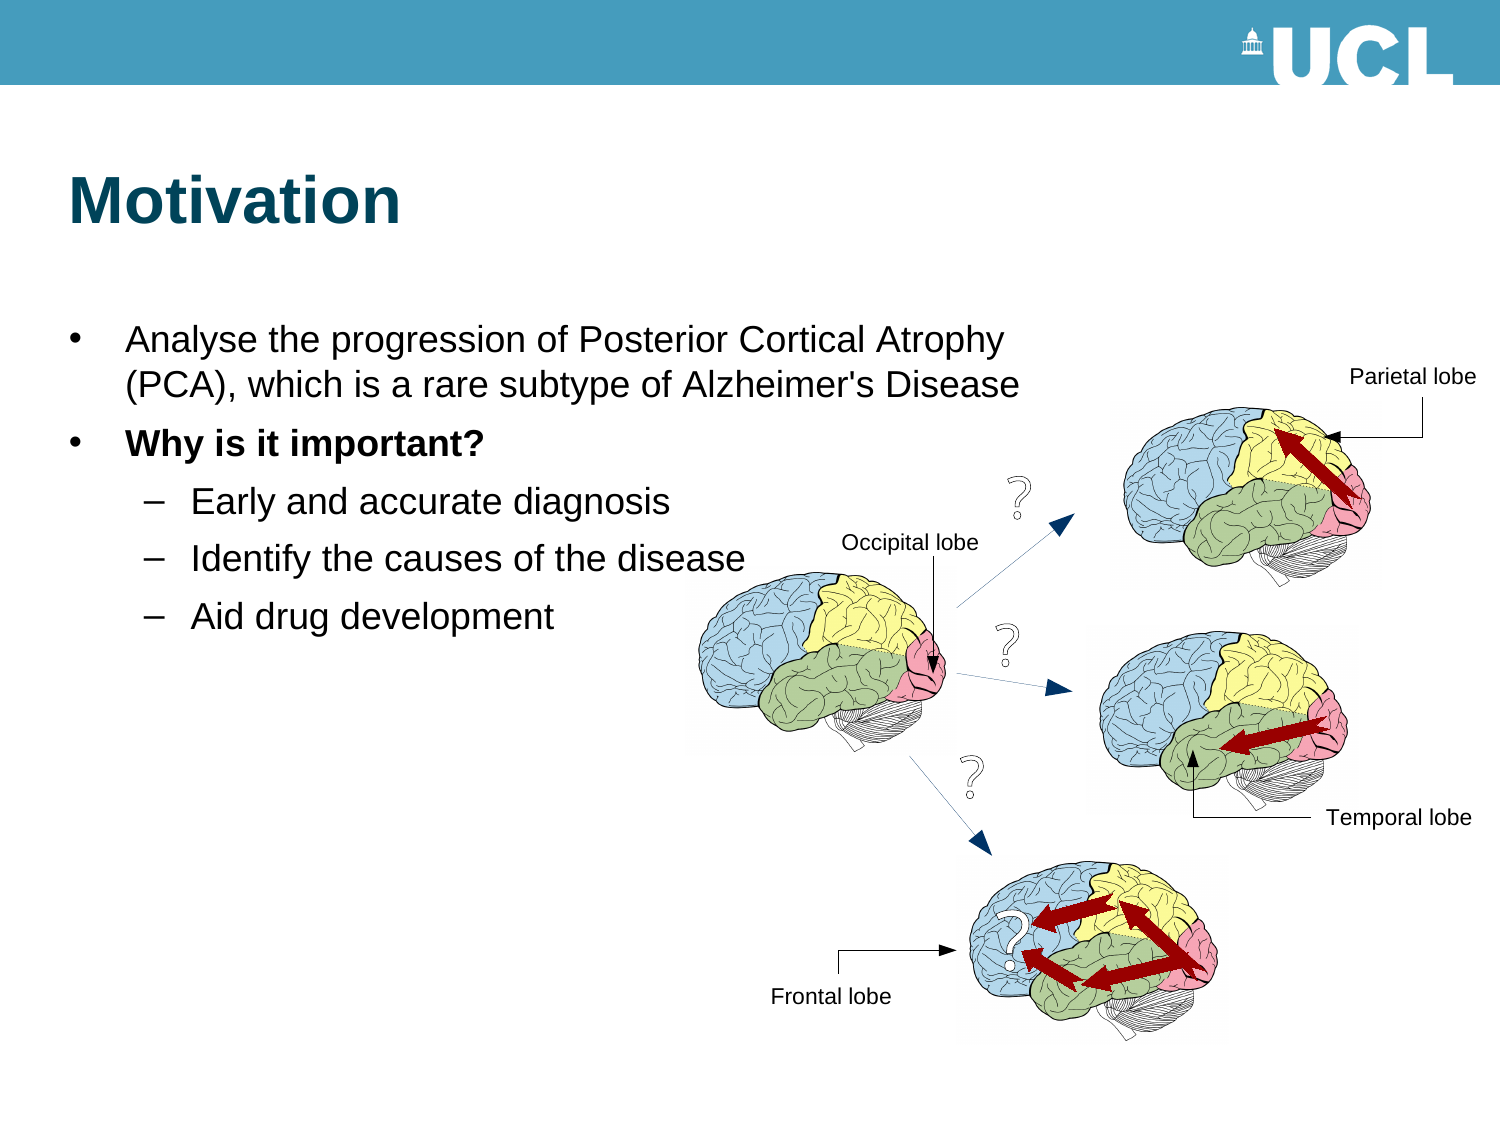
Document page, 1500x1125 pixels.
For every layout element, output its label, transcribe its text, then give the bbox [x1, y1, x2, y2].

title Motivation [54, 148, 1447, 378]
picture [1086, 625, 1359, 815]
text_box Parietal lobe [1334, 354, 1500, 396]
text_box Occipital lobe [826, 520, 1004, 562]
text_box Frontal lobe [755, 973, 922, 1015]
text_box [1021, 948, 1084, 992]
text_box [1219, 716, 1330, 755]
list Analyse the progression of Posterior Cortical Atrophy (PCA), which is a rare subtype of Alzheimer's Disease Why is it important? Early and accurate diagnosis Identify the causes of the disease Aid drug development [54, 307, 1040, 1012]
text_box [1081, 900, 1207, 992]
picture [0, 0, 1500, 85]
picture [956, 855, 1229, 1045]
text_box ? [980, 879, 1087, 988]
text_box [1031, 893, 1117, 933]
text_box Temporal lobe [1311, 795, 1489, 837]
picture [1110, 401, 1382, 591]
text_box ? [992, 452, 1099, 538]
text_box ? [980, 600, 1087, 686]
text_box [1274, 428, 1362, 509]
text_box ? [944, 732, 1052, 818]
